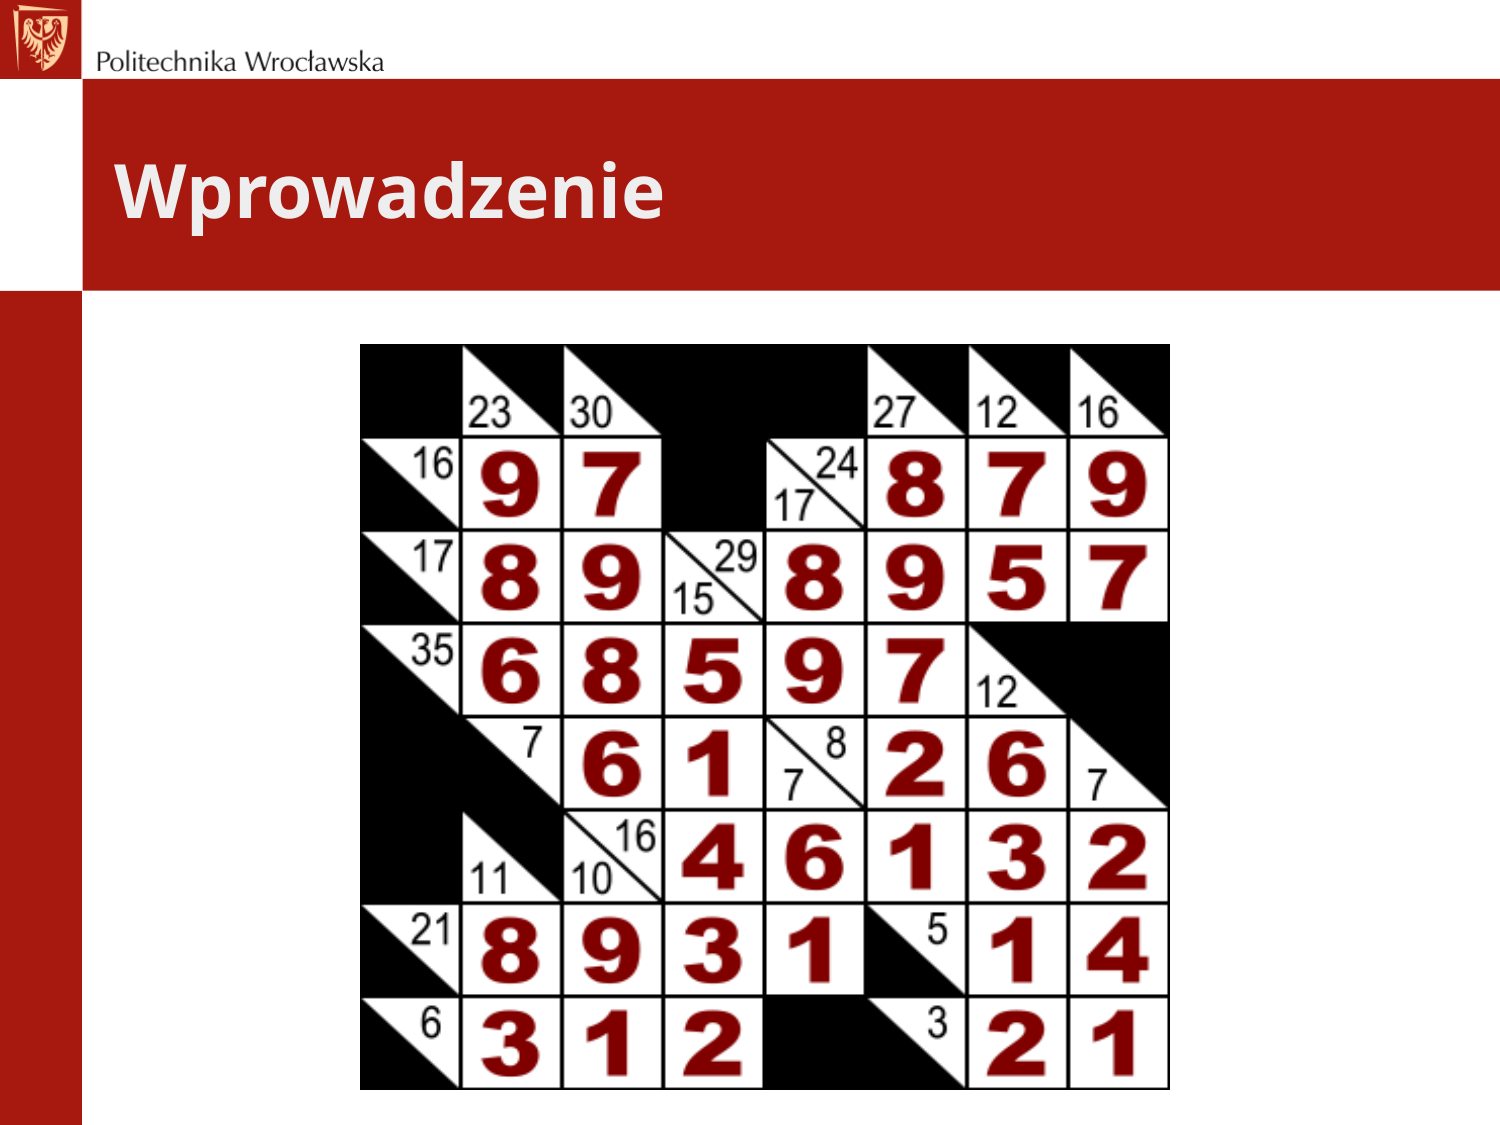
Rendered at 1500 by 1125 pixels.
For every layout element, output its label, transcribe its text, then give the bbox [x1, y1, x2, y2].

picture [0, 0, 384, 79]
text_box Wprowadzenie [100, 103, 1483, 273]
picture [360, 344, 1170, 1090]
